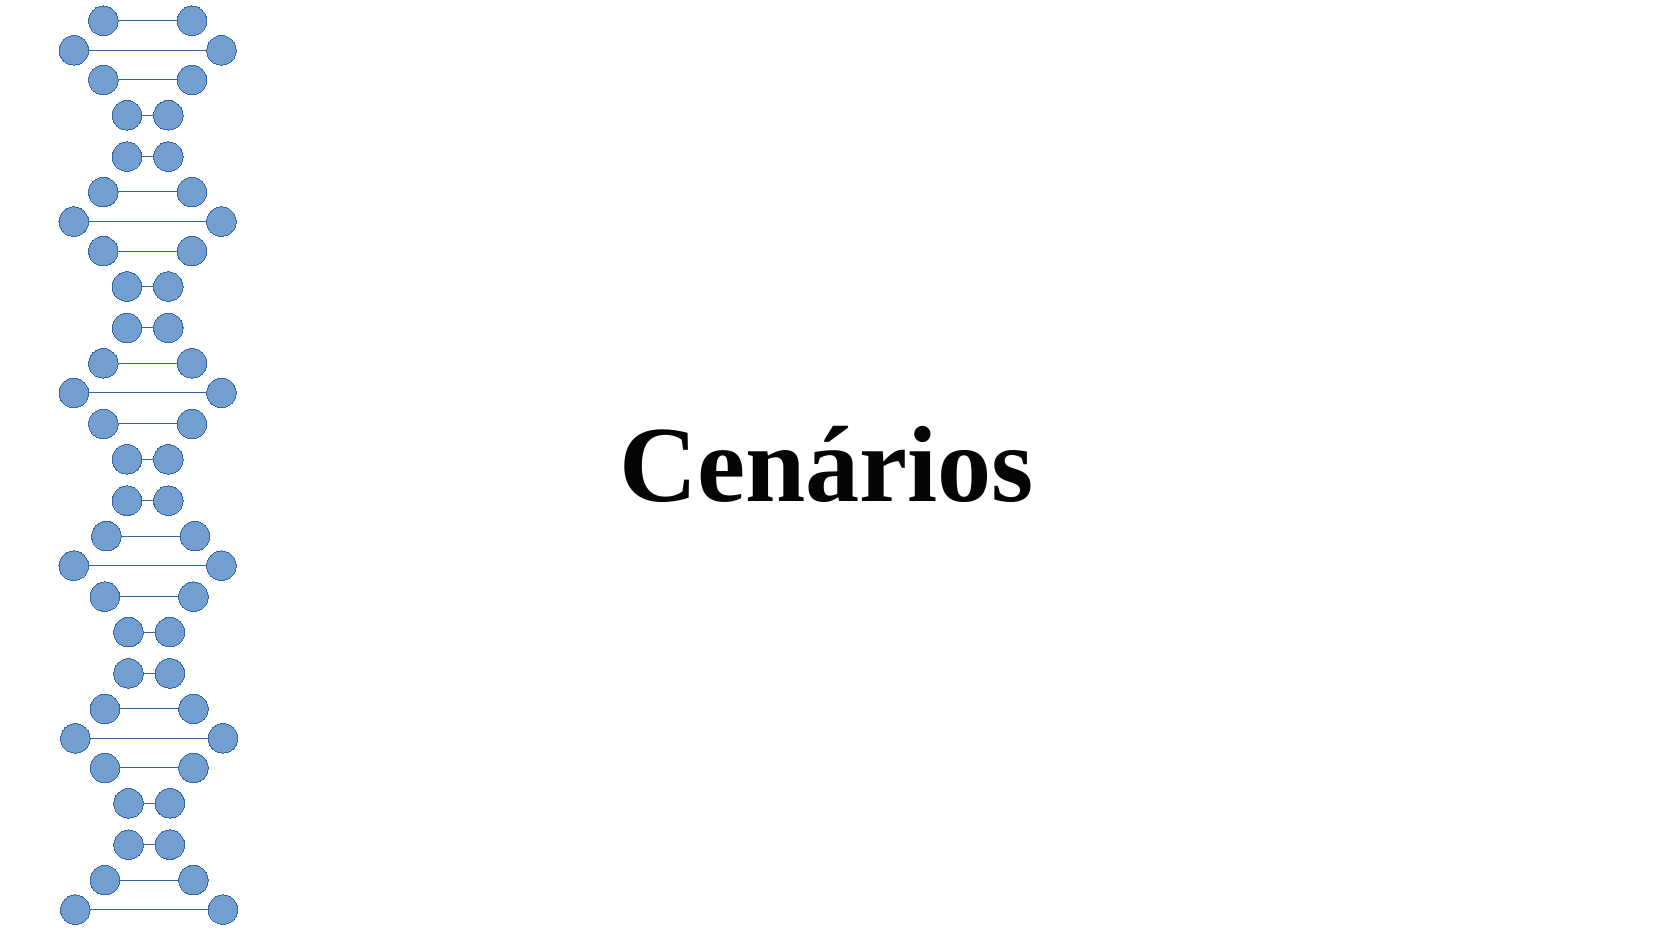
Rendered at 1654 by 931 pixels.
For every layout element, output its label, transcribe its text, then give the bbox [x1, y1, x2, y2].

title Cenários [0, 0, 1654, 931]
